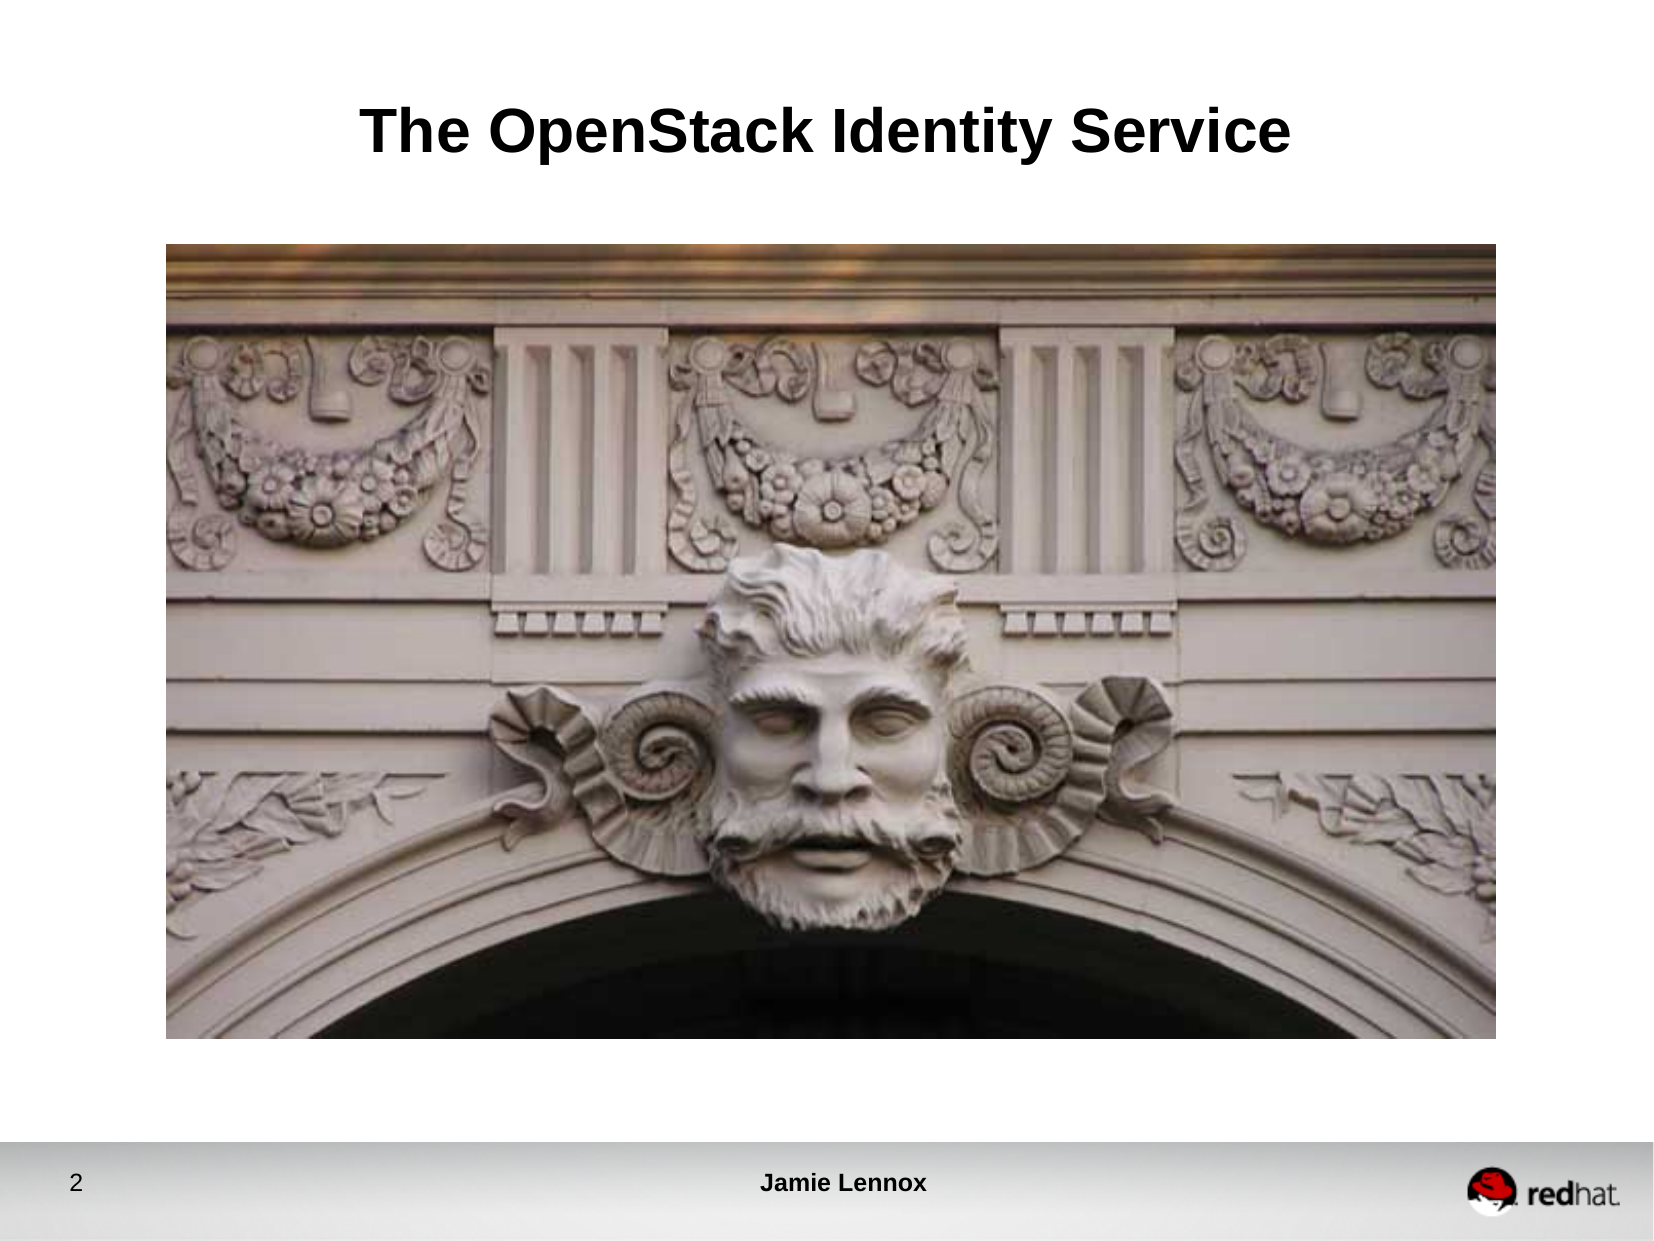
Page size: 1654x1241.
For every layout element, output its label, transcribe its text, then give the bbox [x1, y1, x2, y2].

picture [0, 1142, 1654, 1241]
title The OpenStack Identity Service [82, 37, 1571, 226]
picture [166, 244, 1496, 1039]
